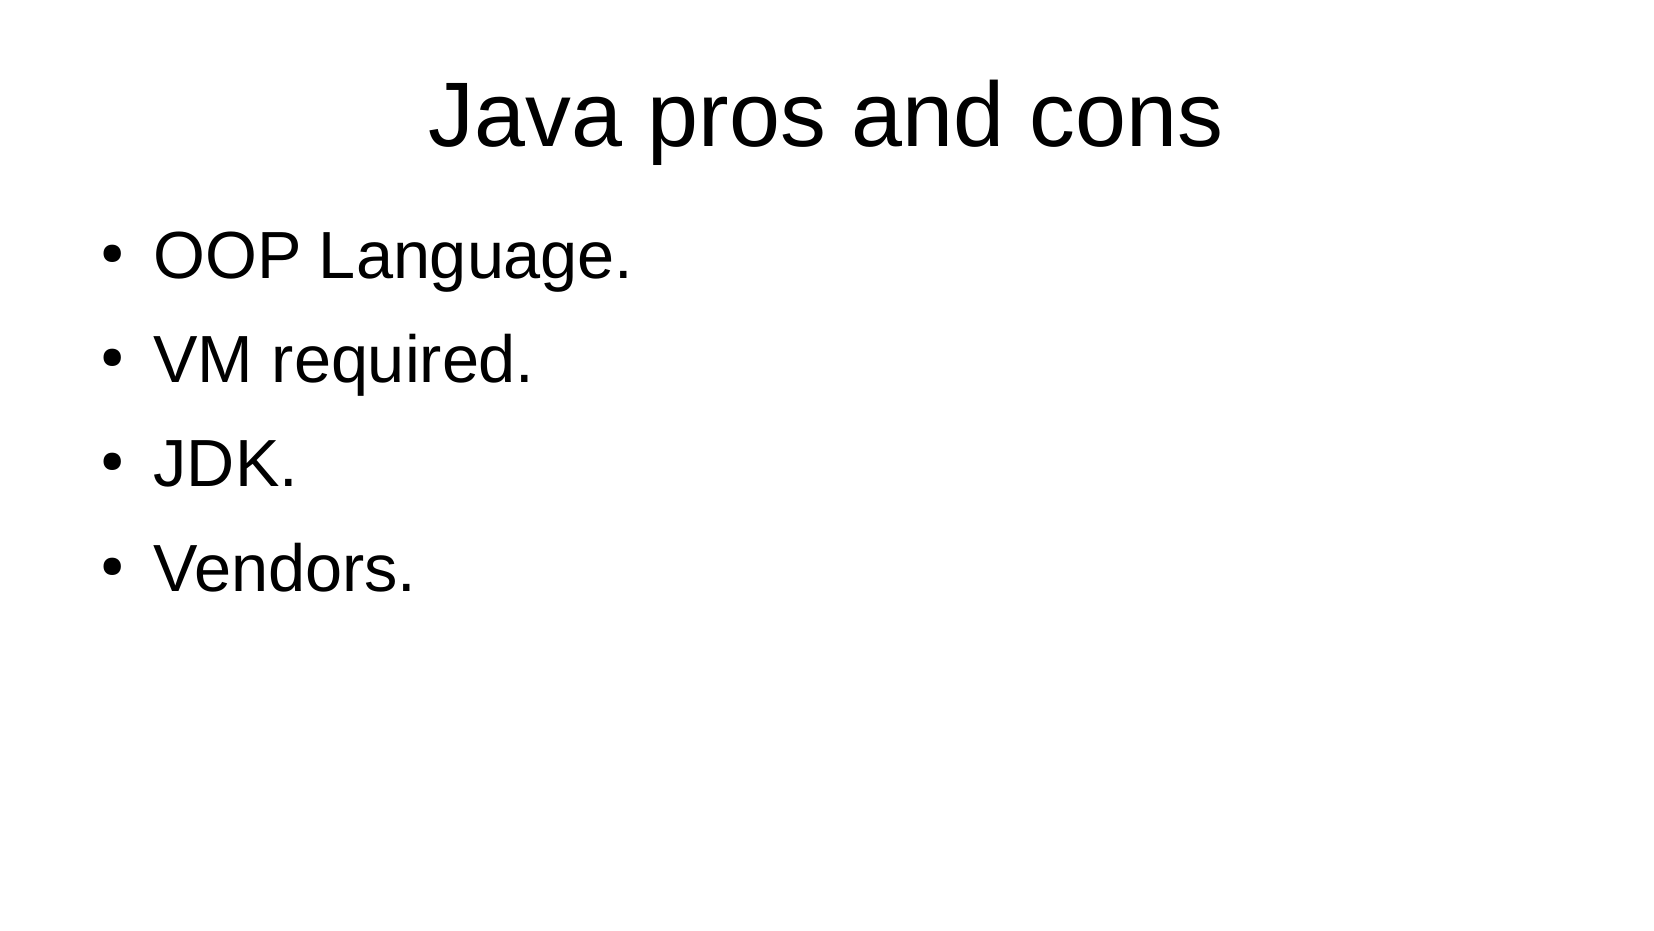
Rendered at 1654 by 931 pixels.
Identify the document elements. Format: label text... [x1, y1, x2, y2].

list OOP Language. VM required. JDK. Vendors. [82, 217, 1571, 758]
title Java pros and cons [82, 37, 1571, 193]
